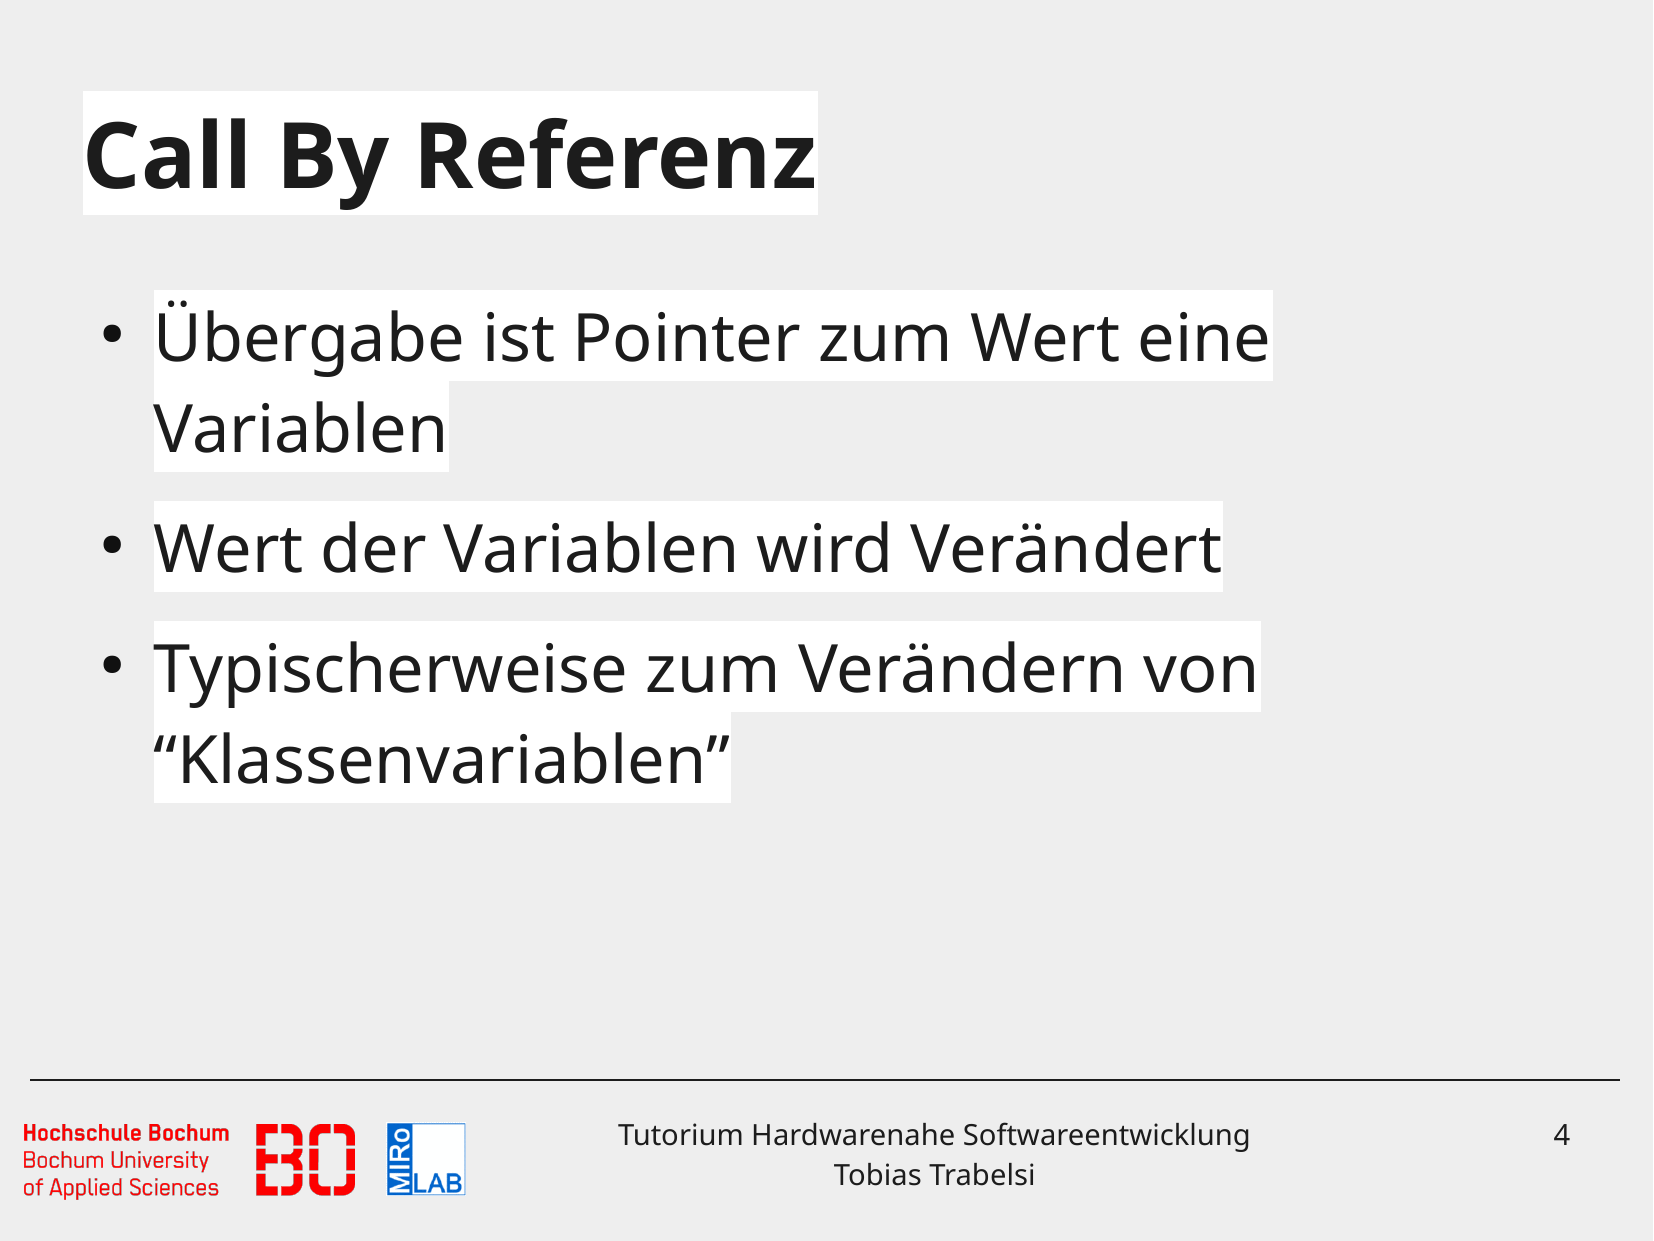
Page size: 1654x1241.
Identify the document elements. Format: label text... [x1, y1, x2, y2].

list Übergabe ist Pointer zum Wert eine Variablen Wert der Variablen wird Verändert Typischerweise zum Verändern von “Klassenvariablen” [82, 290, 1571, 1010]
title Call By Referenz [82, 49, 1561, 257]
picture [386, 1122, 466, 1196]
picture [24, 1124, 355, 1200]
